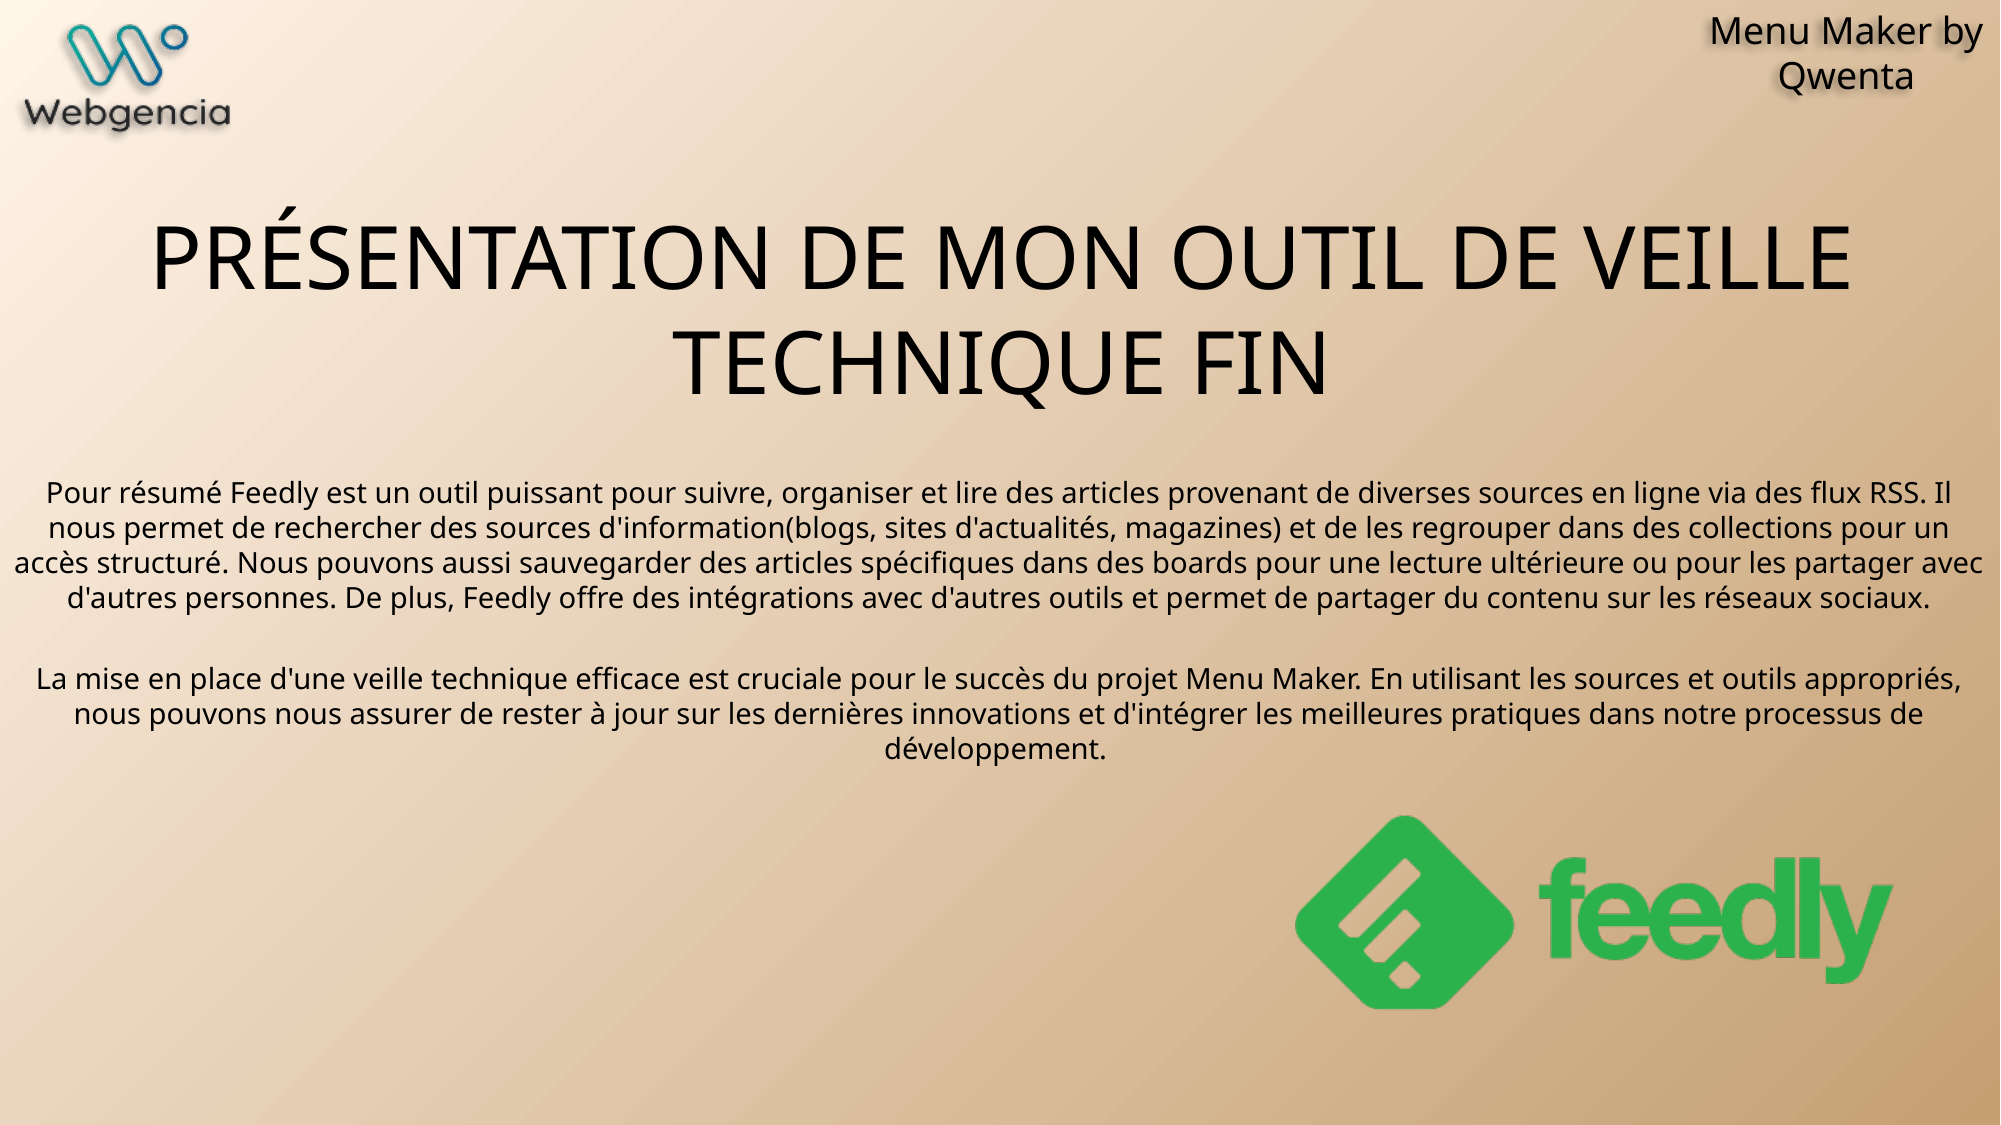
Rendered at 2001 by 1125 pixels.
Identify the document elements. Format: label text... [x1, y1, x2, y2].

picture [1274, 752, 1915, 1073]
text_box Pour résumé Feedly est un outil puissant pour suivre, organiser et lire des articles provenant de diverses sources en ligne via des flux RSS. Il nous permet de rechercher des sources d'information(blogs, sites d'actualités, magazines) et de les regrouper dans des collections pour un accès structuré. Nous pouvons aussi sauvegarder des articles spécifiques dans des boards pour une lecture ultérieure ou pour les partager avec d'autres personnes. De plus, Feedly offre des intégrations avec d'autres outils et permet de partager du contenu sur les réseaux sociaux. La mise en place d'une veille technique efficace est cruciale pour le succès du projet Menu Maker. En utilisant les sources et outils appropriés, nous pouvons nous assurer de rester à jour sur les dernières innovations et d'intégrer les meilleures pratiques dans notre processus de développement. [0, 0, 2000, 1125]
text_box Menu Maker by Qwenta [1692, 0, 2000, 105]
picture [21, 21, 235, 134]
title Présentation de mon outil de veille technique fin [29, 174, 1975, 420]
